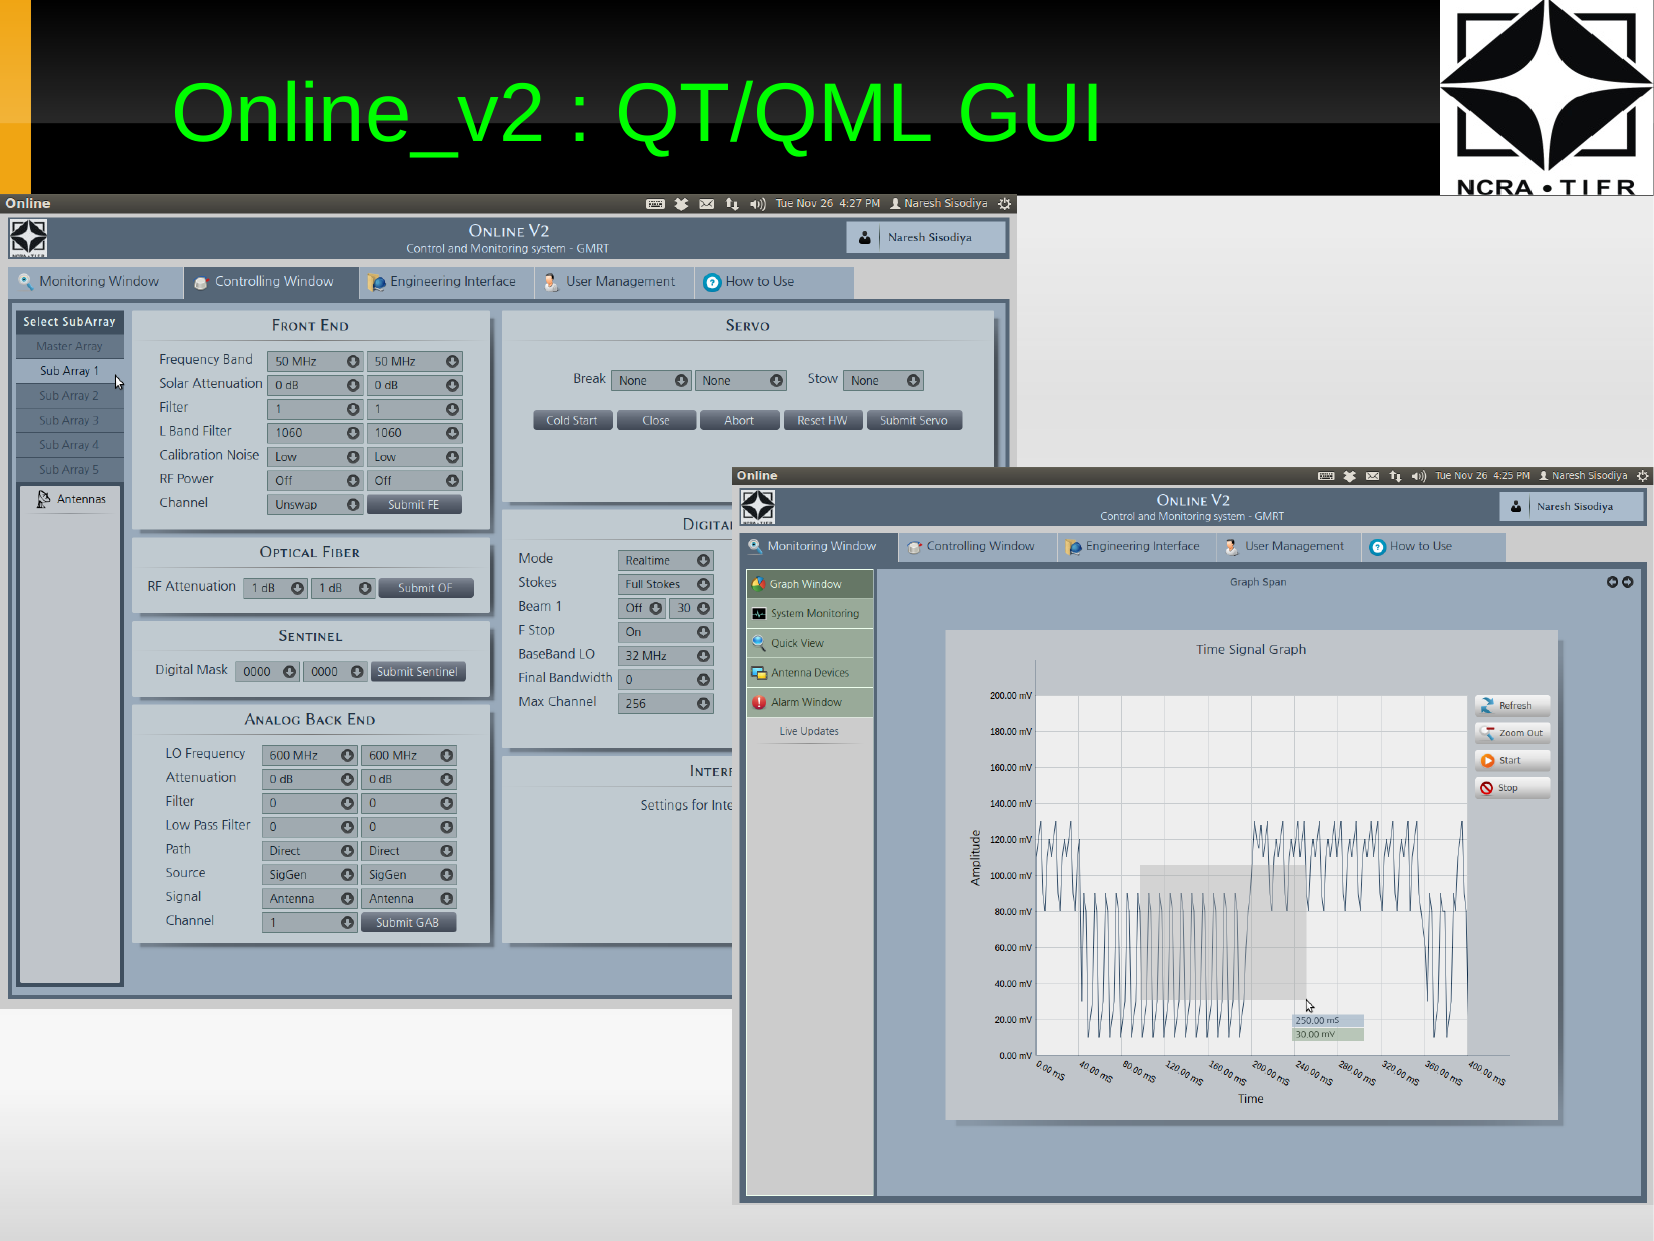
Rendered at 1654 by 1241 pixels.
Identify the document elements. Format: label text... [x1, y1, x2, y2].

text_box Online_v2 : QT/QML GUI [154, 58, 1123, 167]
picture [0, 0, 1654, 1241]
